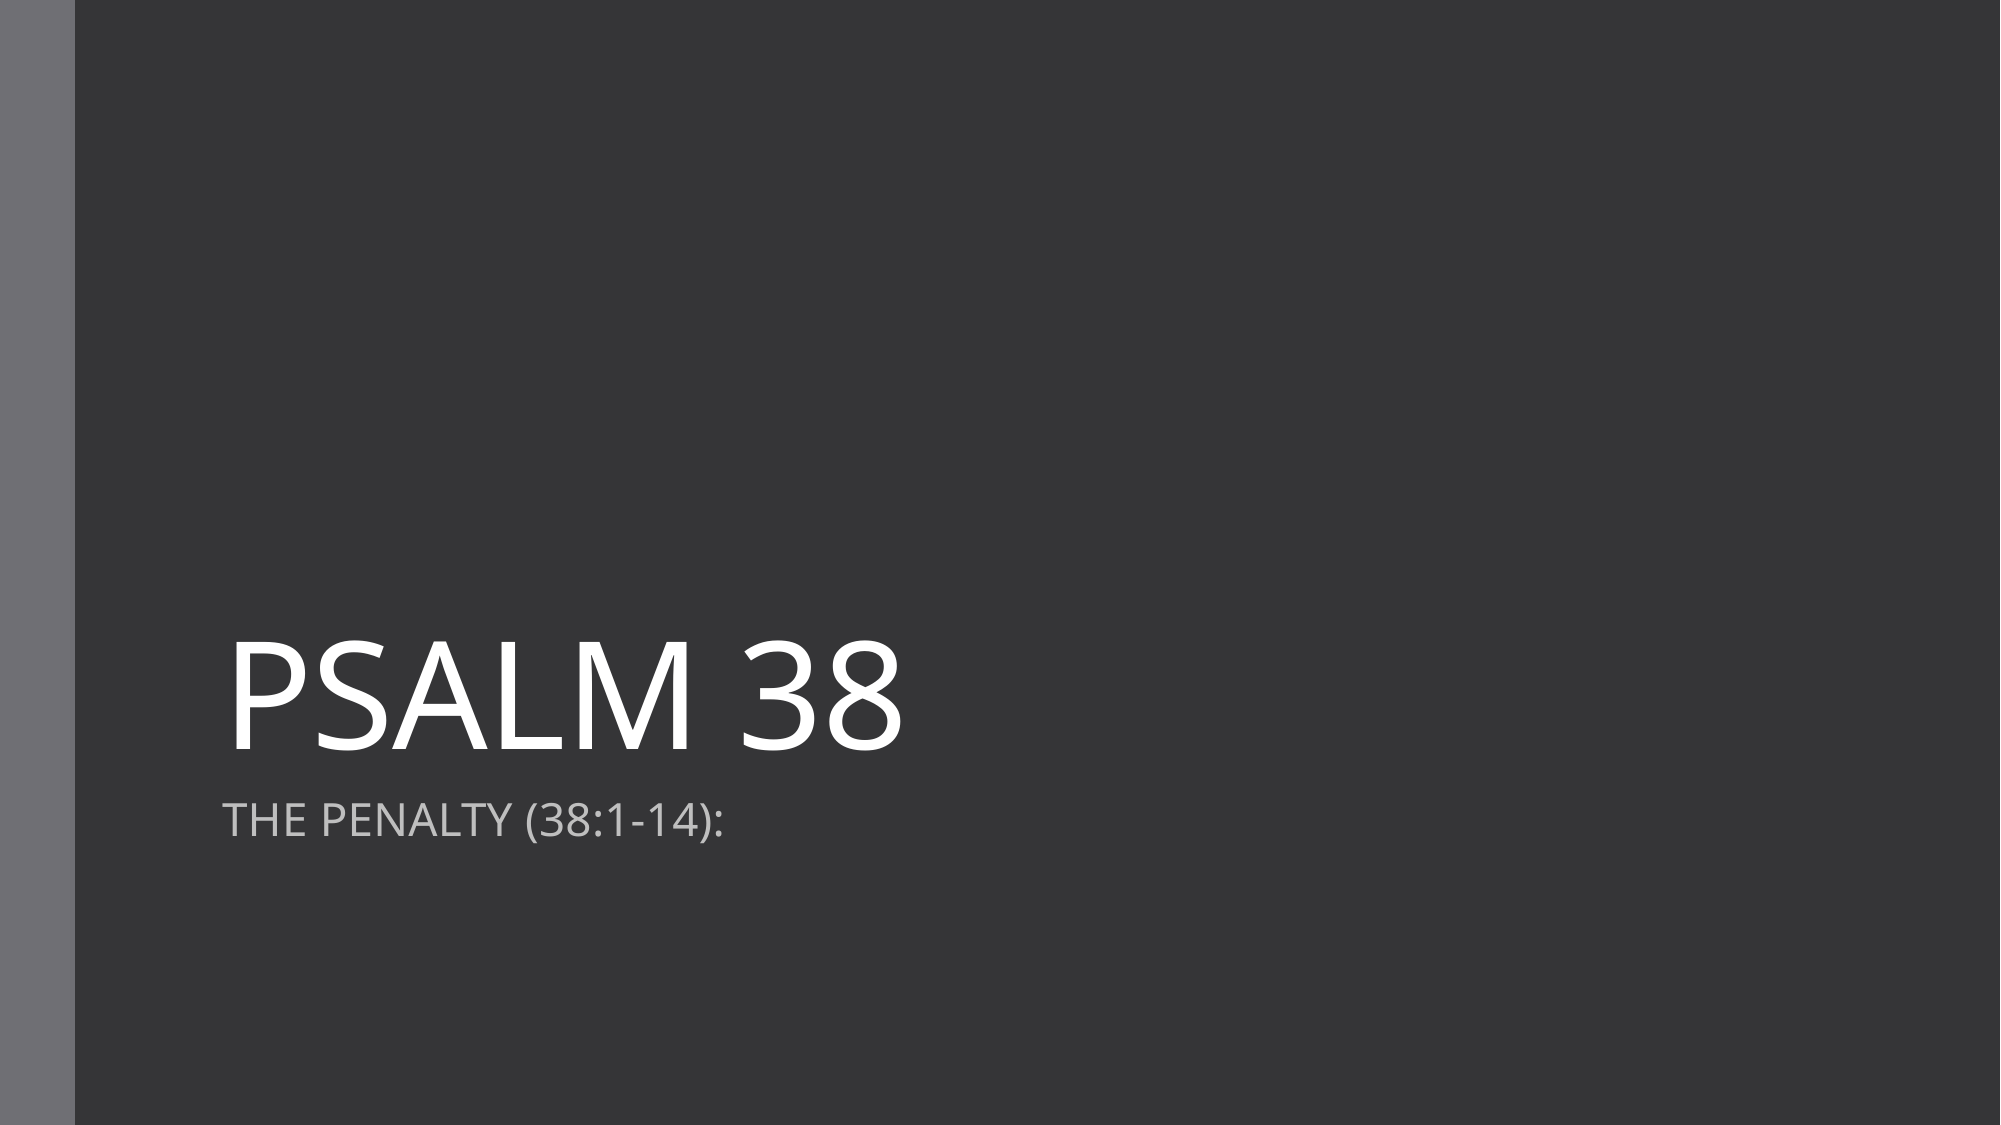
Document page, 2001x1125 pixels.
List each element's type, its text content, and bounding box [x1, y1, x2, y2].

title PSALM 38 [206, 124, 1752, 787]
subtitle THE PENALTY (38:1-14): [206, 787, 1752, 1066]
